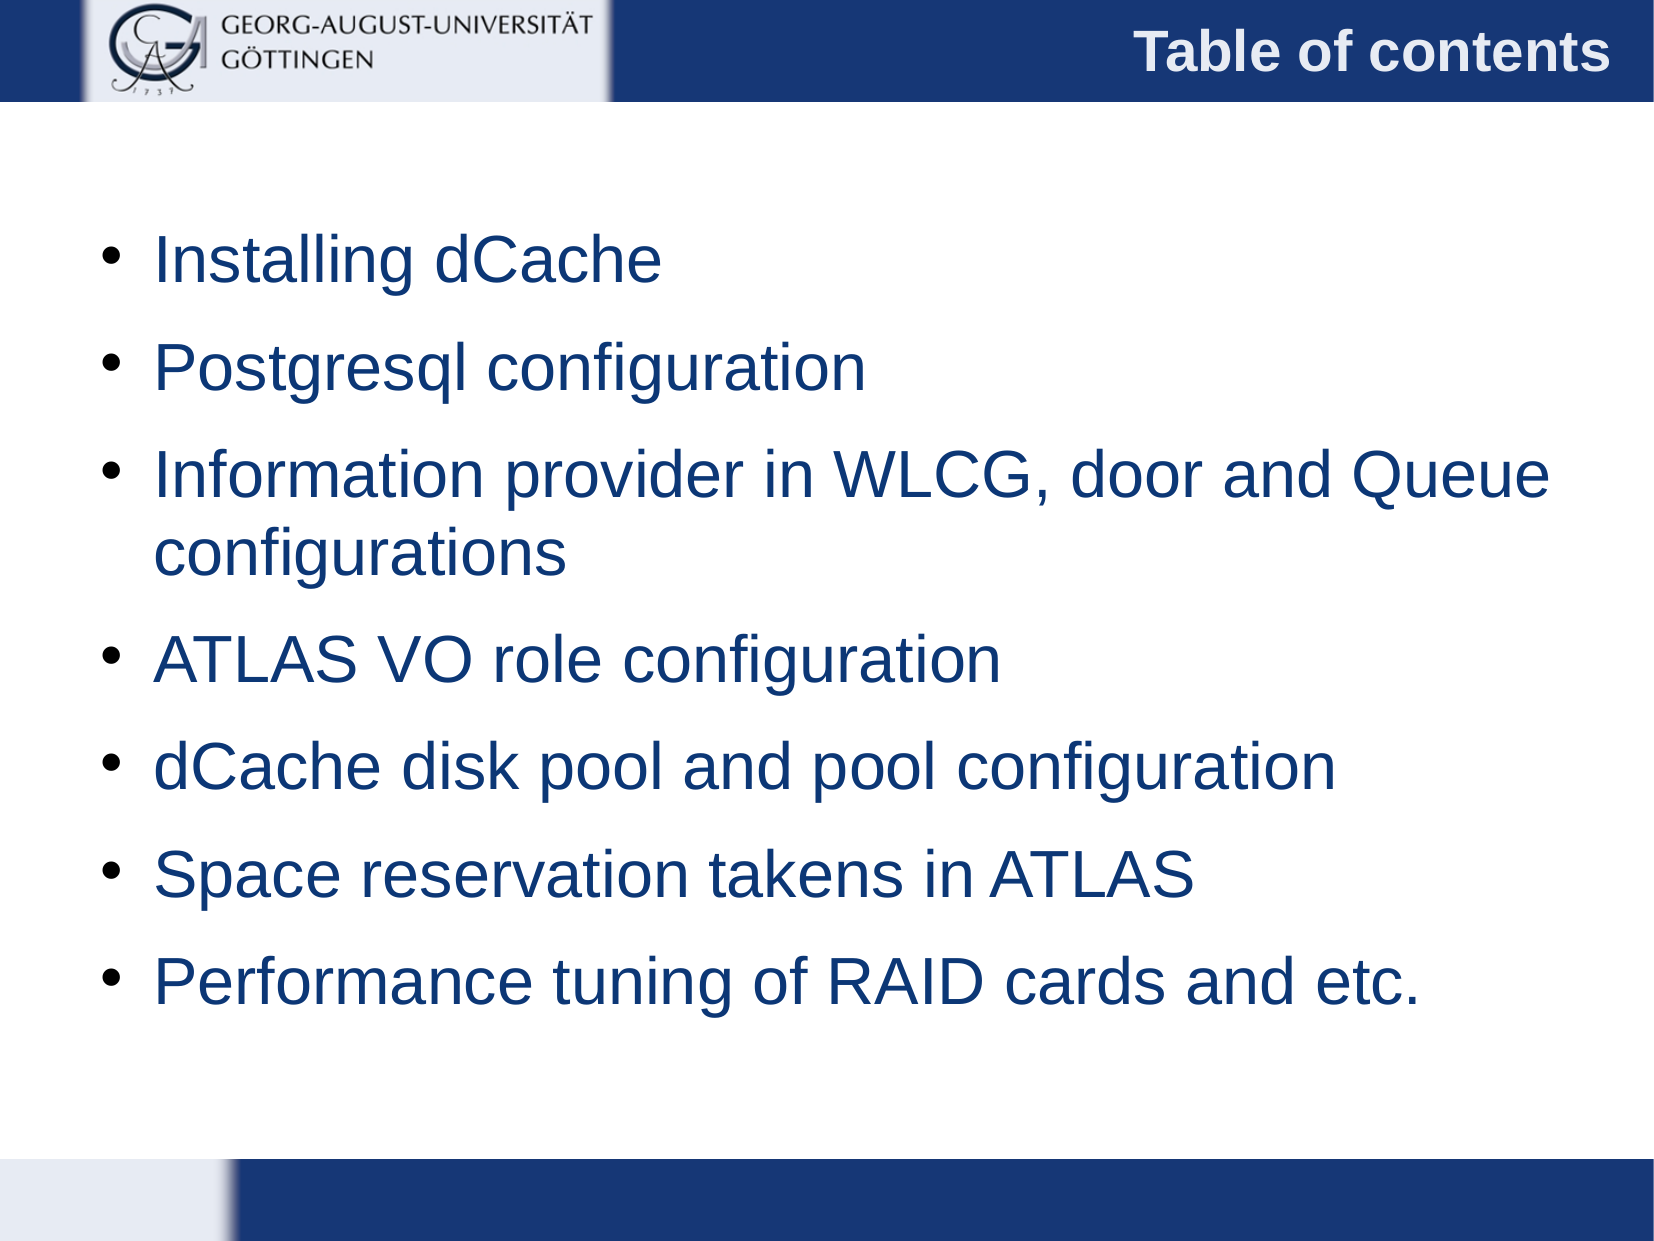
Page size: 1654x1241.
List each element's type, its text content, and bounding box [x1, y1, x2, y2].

picture [0, 1159, 1654, 1241]
title Table of contents [637, 0, 1613, 100]
list Installing dCache Postgresql configuration Information provider in WLCG, door and Queue configurations ATLAS VO role configuration dCache disk pool and pool configuration Space reservation takens in ATLAS Performance tuning of RAID cards and etc. [82, 219, 1571, 1038]
picture [0, 0, 1654, 102]
